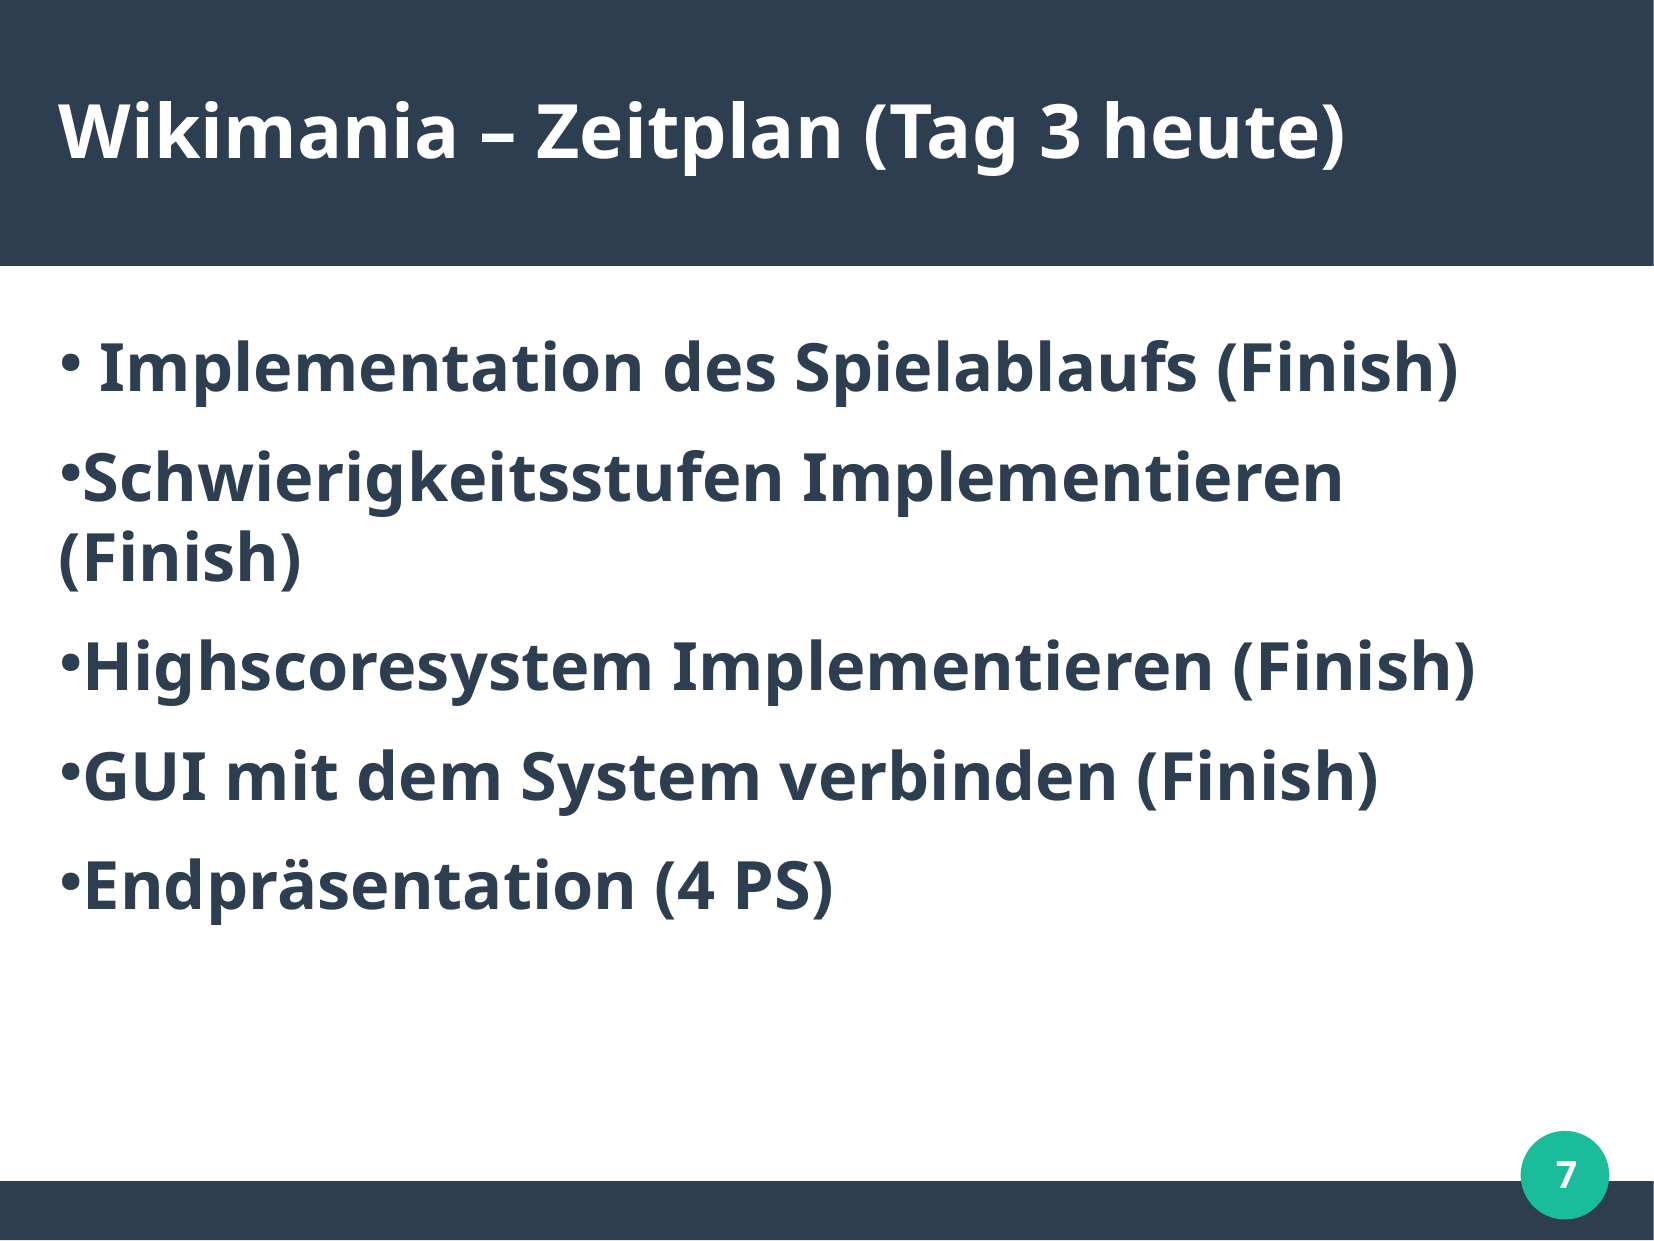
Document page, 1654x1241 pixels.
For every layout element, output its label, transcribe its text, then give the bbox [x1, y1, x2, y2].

text_box <Foliennummer> [1509, 1118, 1625, 1235]
list Implementation des Spielablaufs (Finish) Schwierigkeitsstufen Implementieren (Finish) Highscoresystem Implementieren (Finish) GUI mit dem System verbinden (Finish) Endpräsentation (4 PS) [59, 324, 1595, 1152]
title Wikimania – Zeitplan (Tag 3 heute) [59, 49, 1595, 207]
